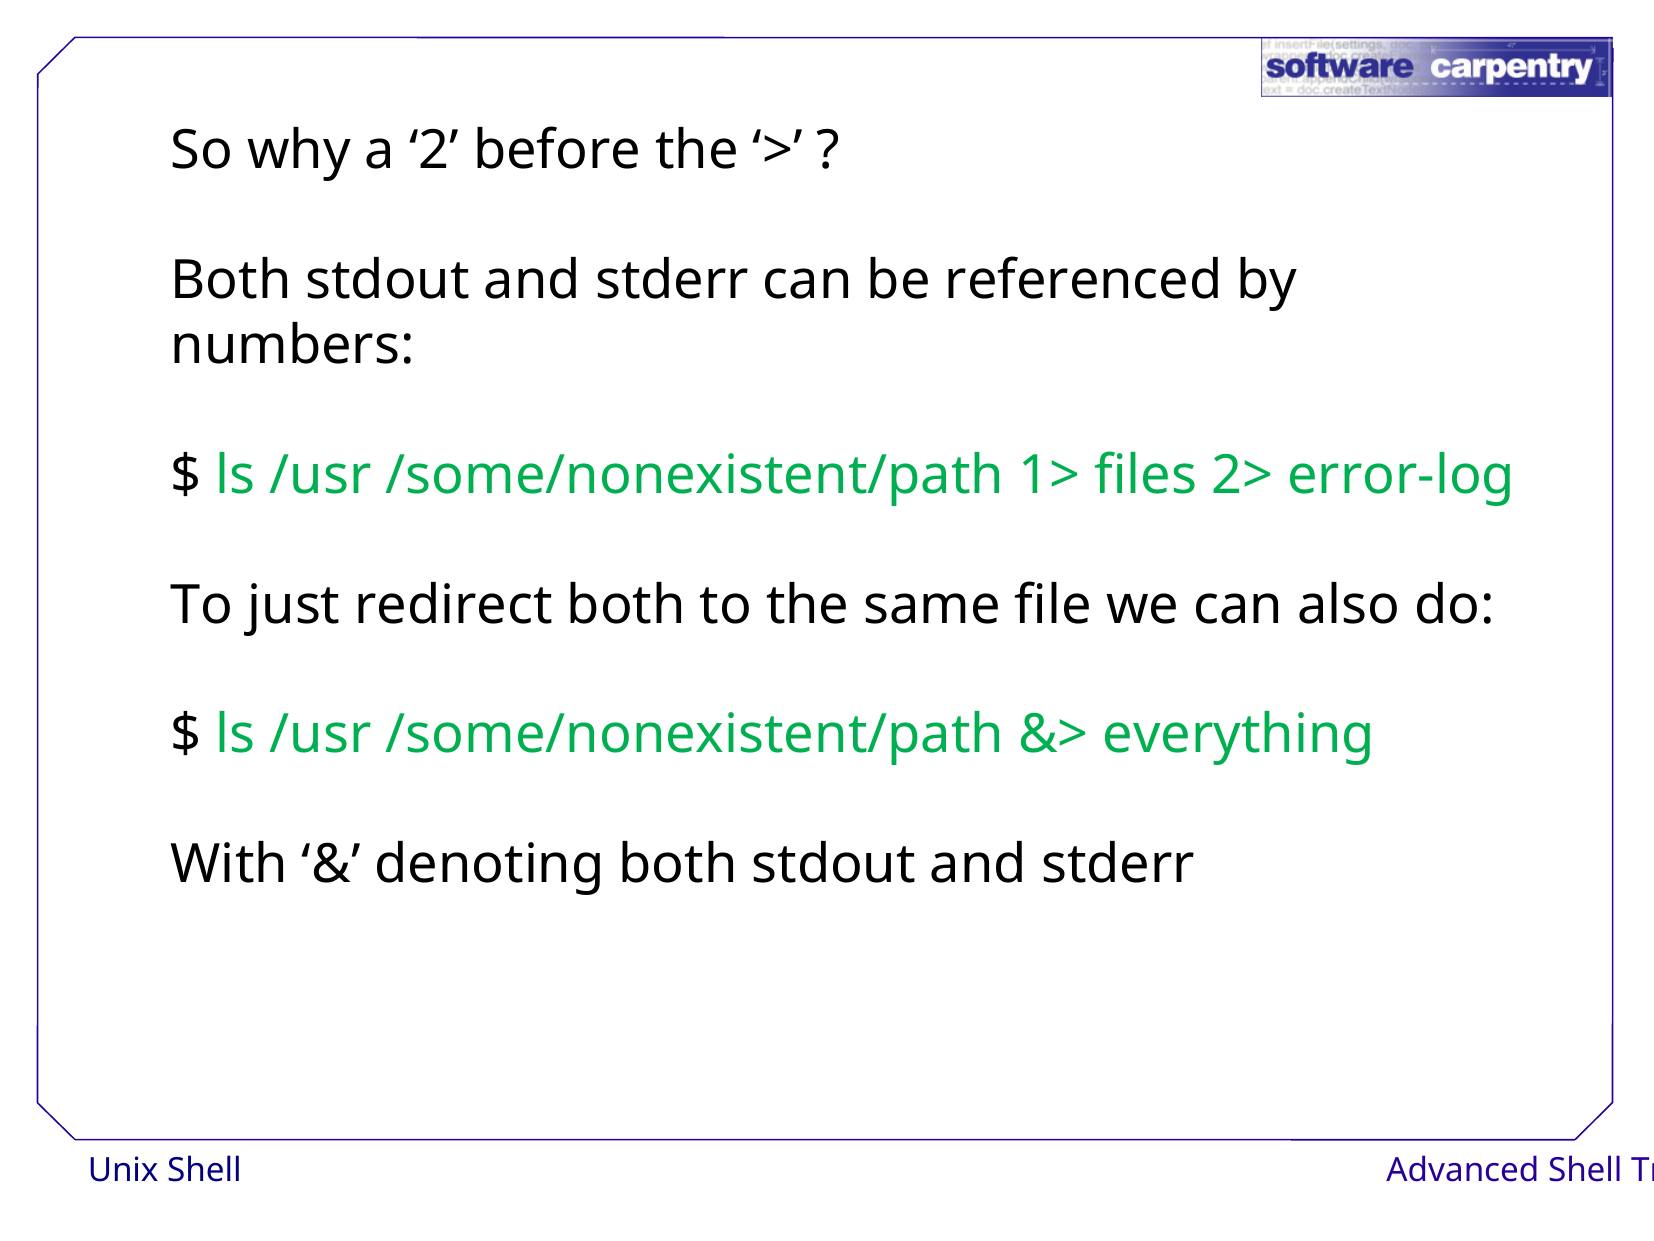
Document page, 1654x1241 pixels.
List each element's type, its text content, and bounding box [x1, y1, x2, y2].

text_box So why a ‘2’ before the ‘>’ ? Both stdout and stderr can be referenced by numbers: $ ls /usr /some/nonexistent/path 1> files 2> error-log To just redirect both to the same file we can also do: $ ls /usr /some/nonexistent/path &> everything With ‘&’ denoting both stdout and stderr [155, 106, 1536, 902]
picture [1261, 39, 1613, 97]
